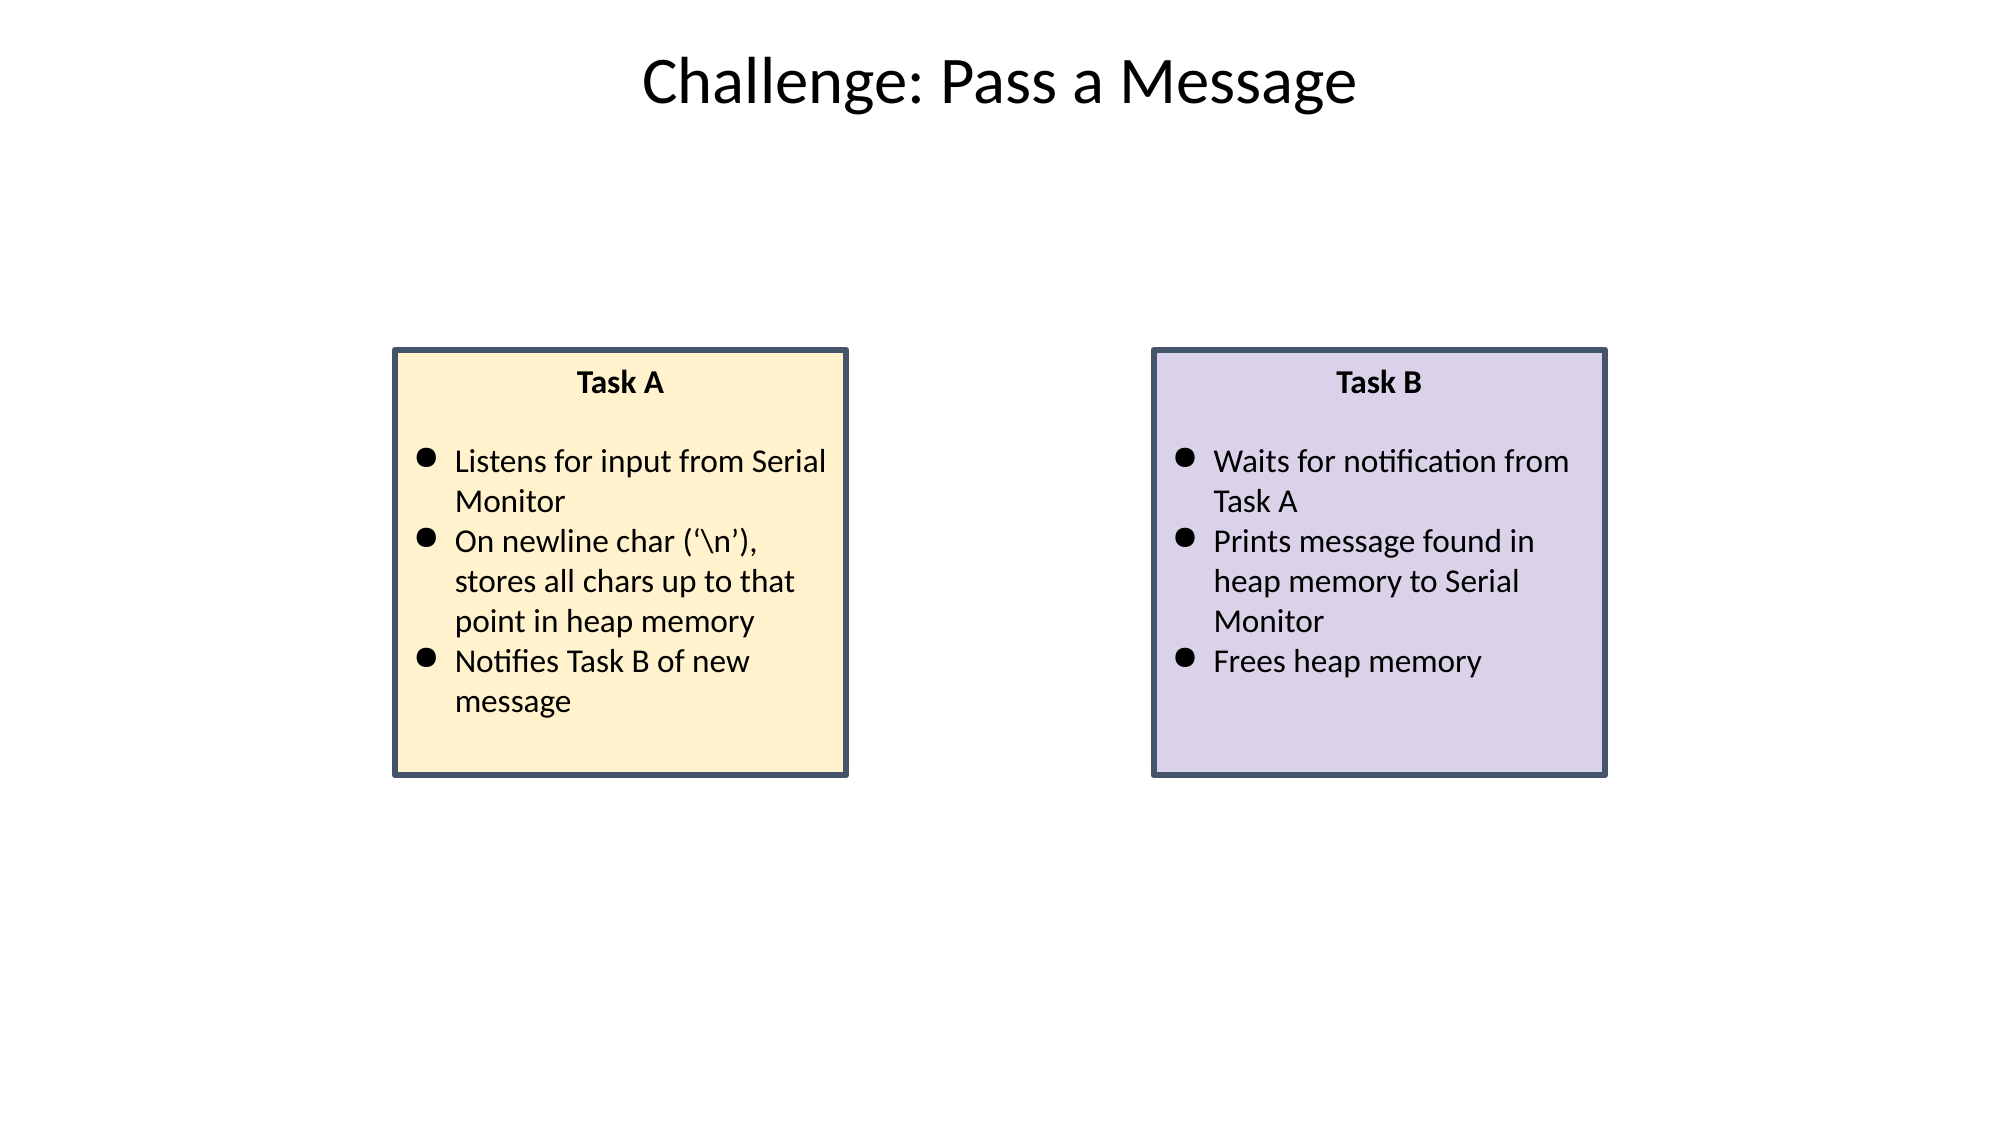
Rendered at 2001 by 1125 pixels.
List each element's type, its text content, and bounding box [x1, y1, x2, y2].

text_box Challenge: Pass a Message [0, 0, 2000, 155]
text_box Task B Waits for notification from Task A Prints message found in heap memory to Serial Monitor Frees heap memory [1153, 349, 1606, 776]
text_box Task A Listens for input from Serial Monitor On newline char (‘\n’), stores all chars up to that point in heap memory Notifies Task B of new message [394, 349, 847, 776]
